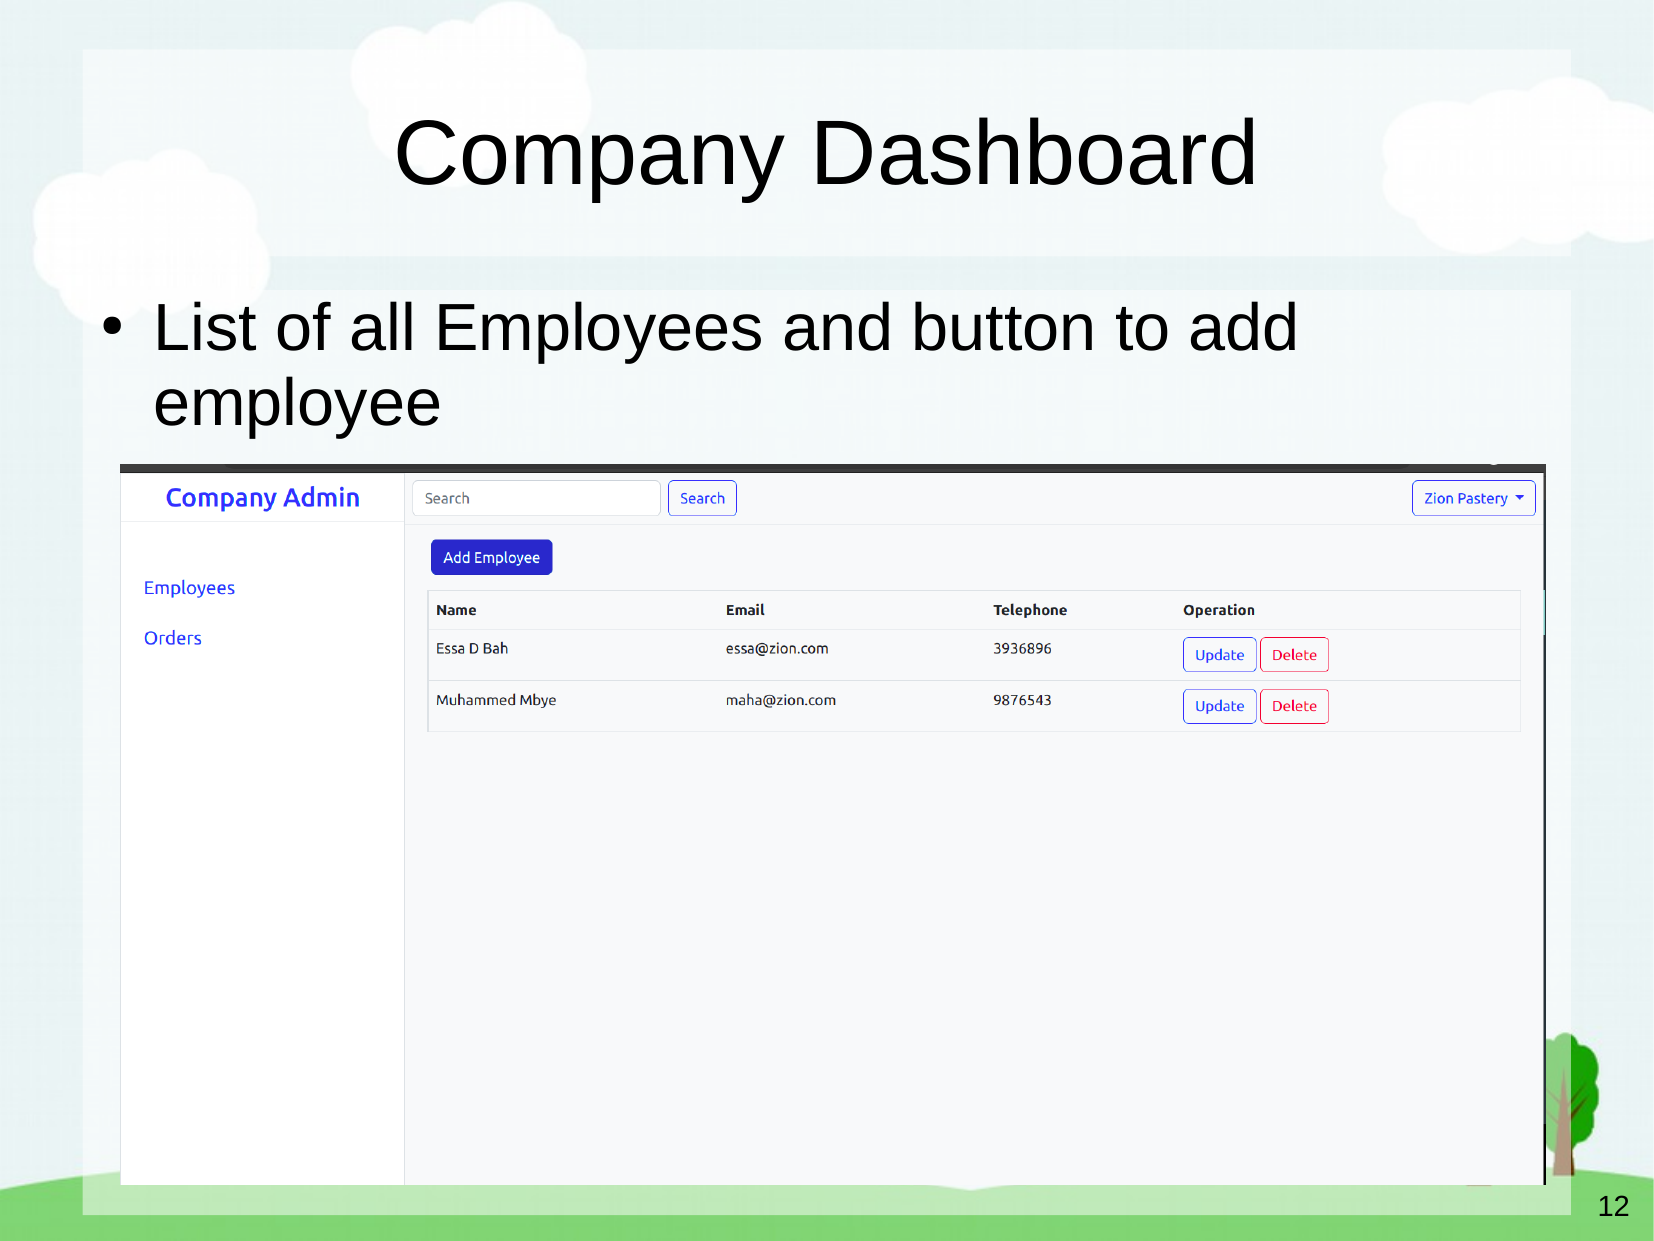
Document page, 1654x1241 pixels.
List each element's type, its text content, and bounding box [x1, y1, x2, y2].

picture [0, 0, 1654, 1241]
title Company Dashboard [82, 49, 1571, 257]
list List of all Employees and button to add employee [82, 290, 1571, 1216]
